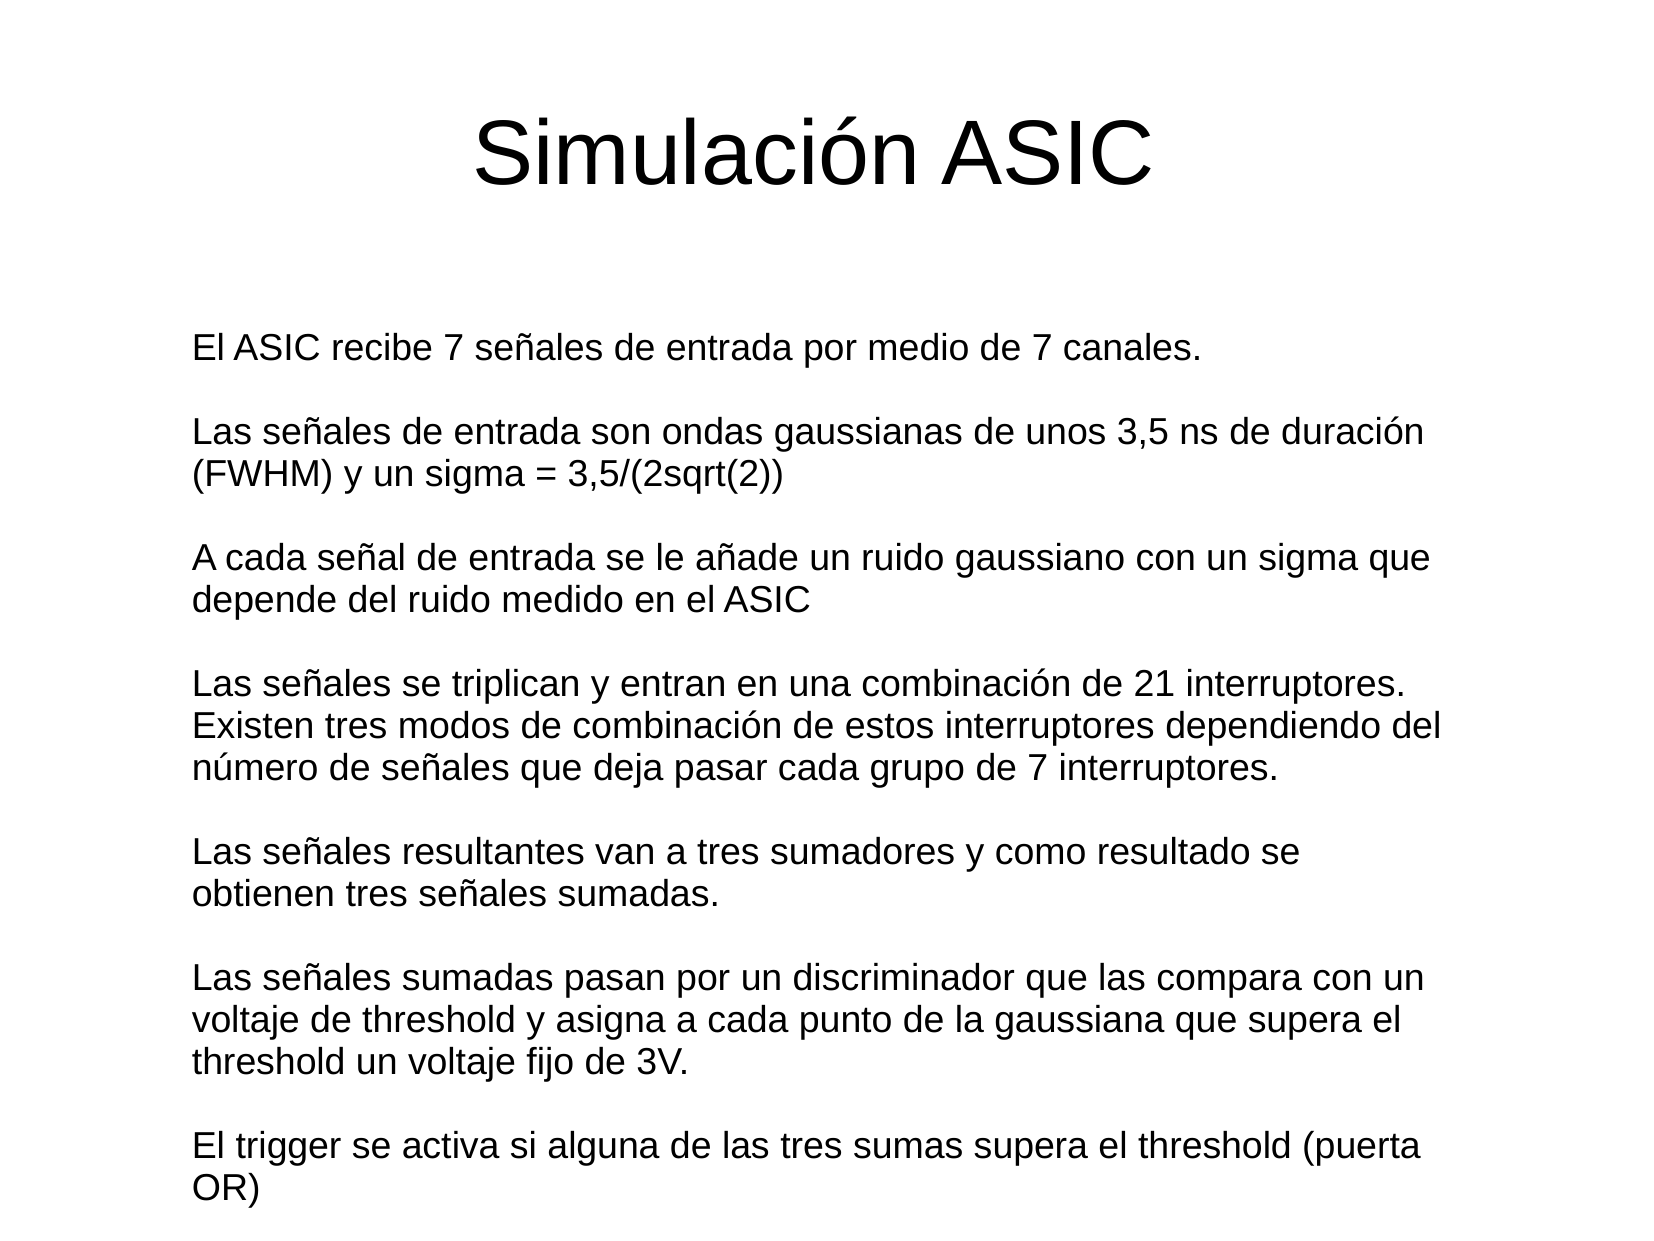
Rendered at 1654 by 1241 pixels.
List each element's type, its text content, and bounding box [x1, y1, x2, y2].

text_box El ASIC recibe 7 señales de entrada por medio de 7 canales. Las señales de entrada son ondas gaussianas de unos 3,5 ns de duración (FWHM) y un sigma = 3,5/(2sqrt(2)) A cada señal de entrada se le añade un ruido gaussiano con un sigma que depende del ruido medido en el ASIC Las señales se triplican y entran en una combinación de 21 interruptores. Existen tres modos de combinación de estos interruptores dependiendo del número de señales que deja pasar cada grupo de 7 interruptores. Las señales resultantes van a tres sumadores y como resultado se obtienen tres señales sumadas. Las señales sumadas pasan por un discriminador que las compara con un voltaje de threshold y asigna a cada punto de la gaussiana que supera el threshold un voltaje fijo de 3V. El trigger se activa si alguna de las tres sumas supera el threshold (puerta OR) [177, 318, 1465, 1216]
title Simulación ASIC [82, 49, 1571, 257]
